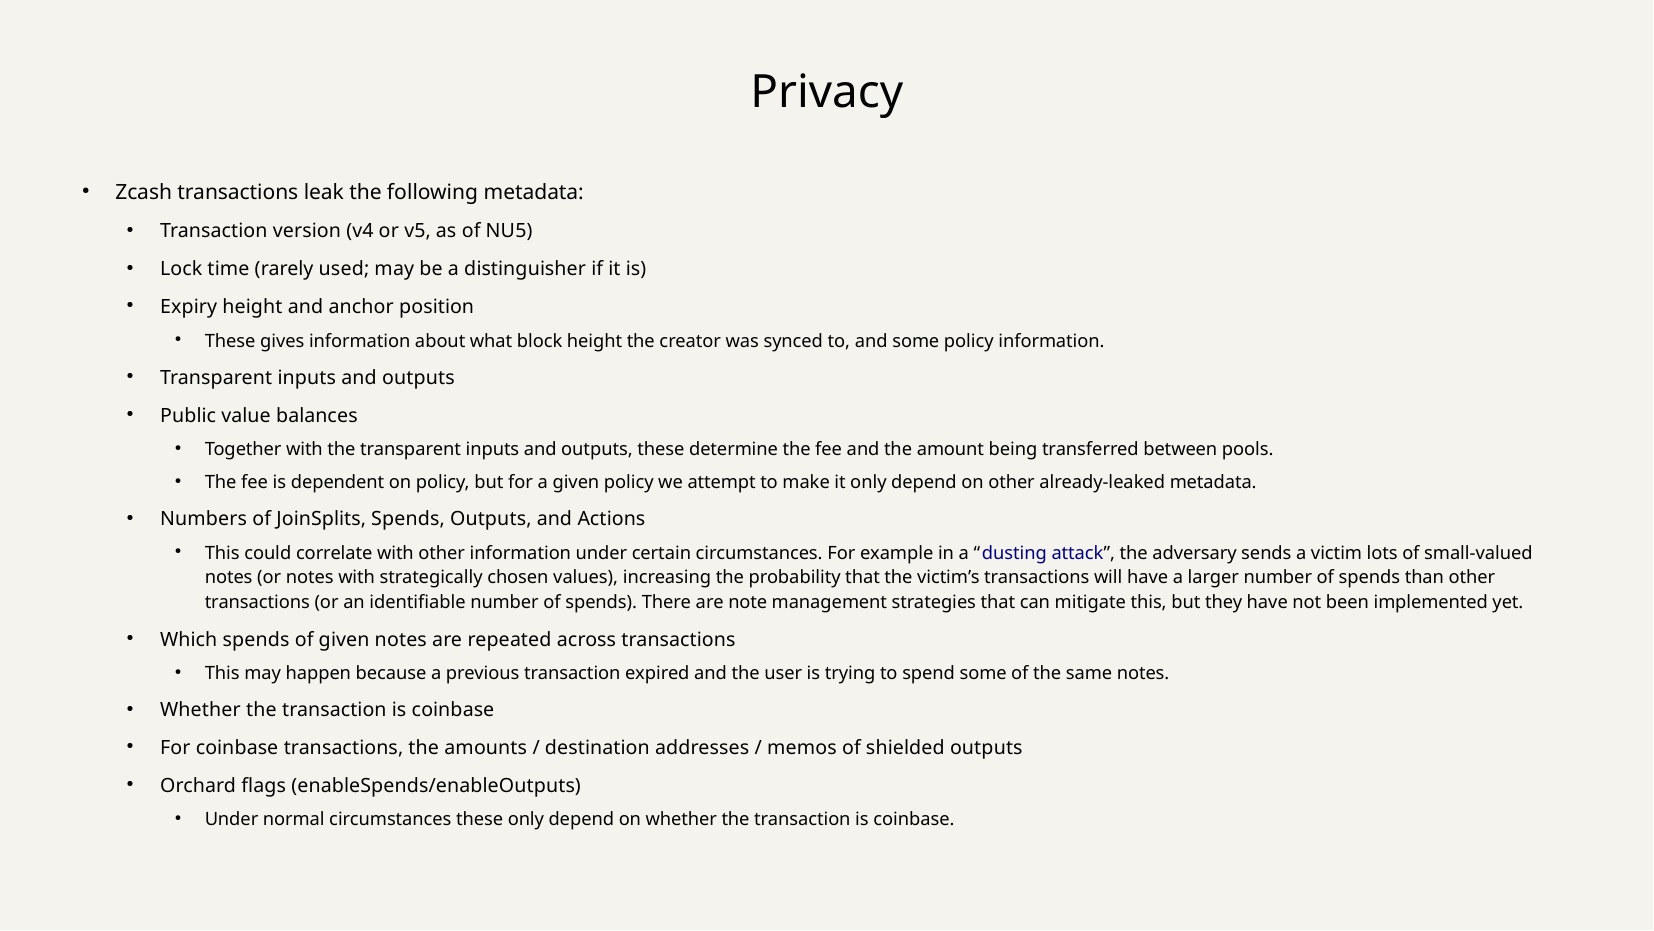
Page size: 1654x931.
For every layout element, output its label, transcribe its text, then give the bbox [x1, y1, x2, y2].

title Privacy [82, 57, 1571, 121]
list Zcash transactions leak the following metadata: Transaction version (v4 or v5, as of NU5) Lock time (rarely used; may be a distinguisher if it is) Expiry height and anchor position These gives information about what block height the creator was synced to, and some policy information. Transparent inputs and outputs Public value balances Together with the transparent inputs and outputs, these determine the fee and the amount being transferred between pools. The fee is dependent on policy, but for a given policy we attempt to make it only depend on other already-leaked metadata. Numbers of JoinSplits, Spends, Outputs, and Actions This could correlate with other information under certain circumstances. For example in a “dusting attack”, the adversary sends a victim lots of small-valued notes (or notes with strategically chosen values), increasing the probability that the victim’s transactions will have a larger number of spends than other transactions (or an identifiable number of spends). There are note management strategies that can mitigate this, but they have not been implemented yet. Which spends of given notes are repeated across transactions This may happen because a previous transaction expired and the user is trying to spend some of the same notes. Whether the transaction is coinbase For coinbase transactions, the amounts / destination addresses / memos of shielded outputs Orchard flags (enableSpends/enableOutputs) Under normal circumstances these only depend on whether the transaction is coinbase. [70, 177, 1571, 842]
